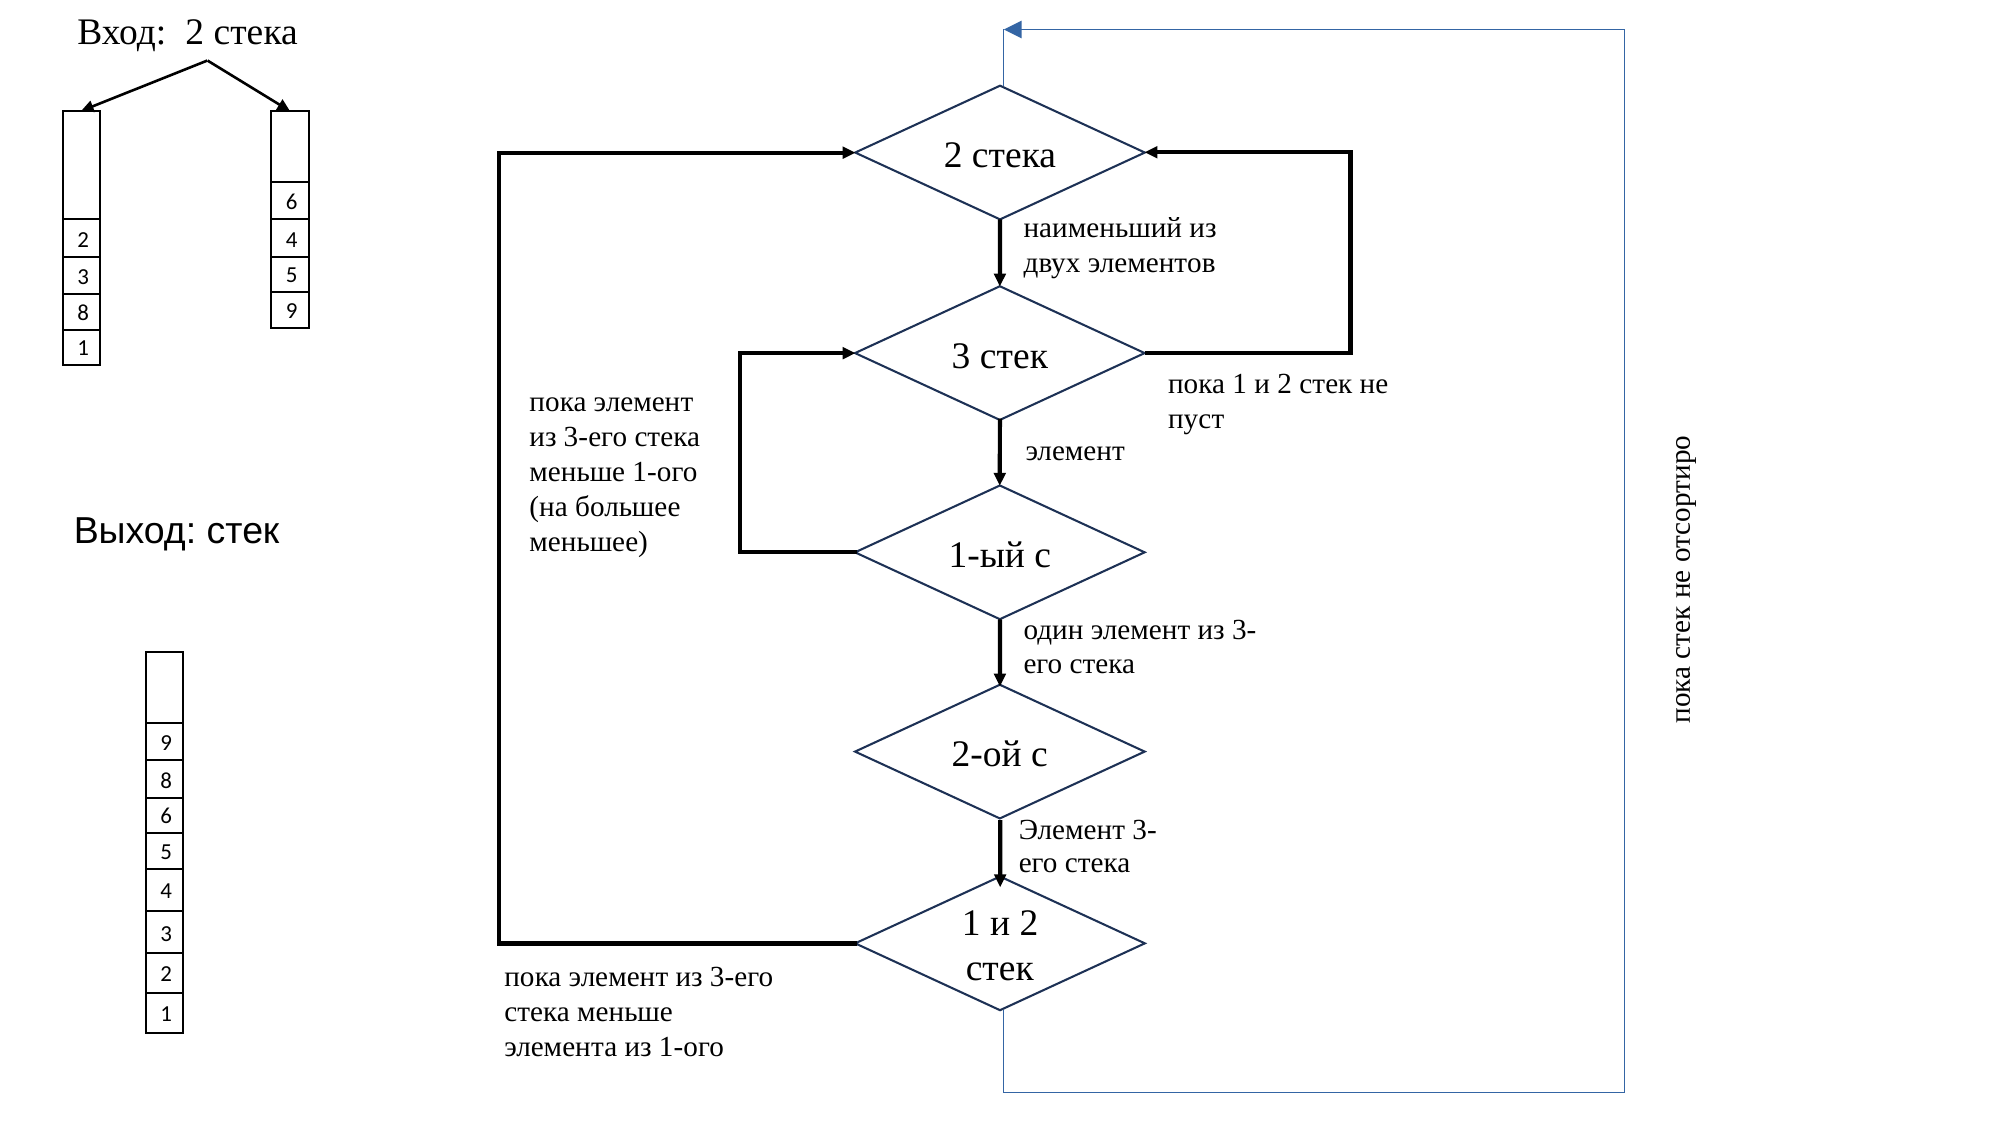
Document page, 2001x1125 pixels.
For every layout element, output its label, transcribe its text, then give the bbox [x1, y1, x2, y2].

text_box 4 [271, 219, 309, 257]
text_box пока 1 и 2 стек не пуст [1153, 357, 1421, 442]
text_box 3 [62, 256, 101, 295]
text_box 3 [145, 910, 184, 954]
text_box Выход: стек [59, 501, 295, 559]
text_box 1 [62, 330, 101, 366]
text_box 1-ый с [857, 485, 1145, 619]
text_box 3 стек [855, 286, 1145, 419]
text_box 2 [62, 220, 101, 256]
text_box пока стек не отсортиро [1653, 378, 1704, 739]
text_box Элемент 3-его стека [1003, 806, 1211, 886]
text_box 8 [62, 295, 101, 330]
text_box 5 [145, 834, 184, 869]
text_box [145, 651, 184, 722]
text_box [62, 110, 101, 220]
text_box 1 [145, 994, 184, 1034]
text_box [271, 110, 309, 181]
text_box элемент [1010, 423, 1279, 474]
text_box 9 [145, 722, 184, 760]
text_box 2 [145, 954, 184, 994]
text_box 5 [271, 257, 309, 293]
text_box пока элемент из 3-его стека меньше 1-ого (на большее меньшее) [514, 375, 724, 565]
text_box Вход: 2 стека [62, 0, 353, 60]
text_box один элемент из 3-его стека [1008, 602, 1277, 688]
text_box 8 [145, 760, 184, 798]
text_box 2 стека [856, 85, 1144, 219]
text_box 6 [271, 181, 309, 219]
text_box пока элемент из 3-его стека меньше элемента из 1-ого [489, 949, 798, 1070]
text_box наименьший из двух элементов [1008, 200, 1277, 286]
text_box 2-ой с [855, 685, 1145, 819]
text_box 6 [145, 798, 184, 834]
text_box 9 [271, 293, 309, 328]
text_box 4 [145, 869, 184, 910]
text_box 1 и 2 стек [857, 878, 1145, 1011]
